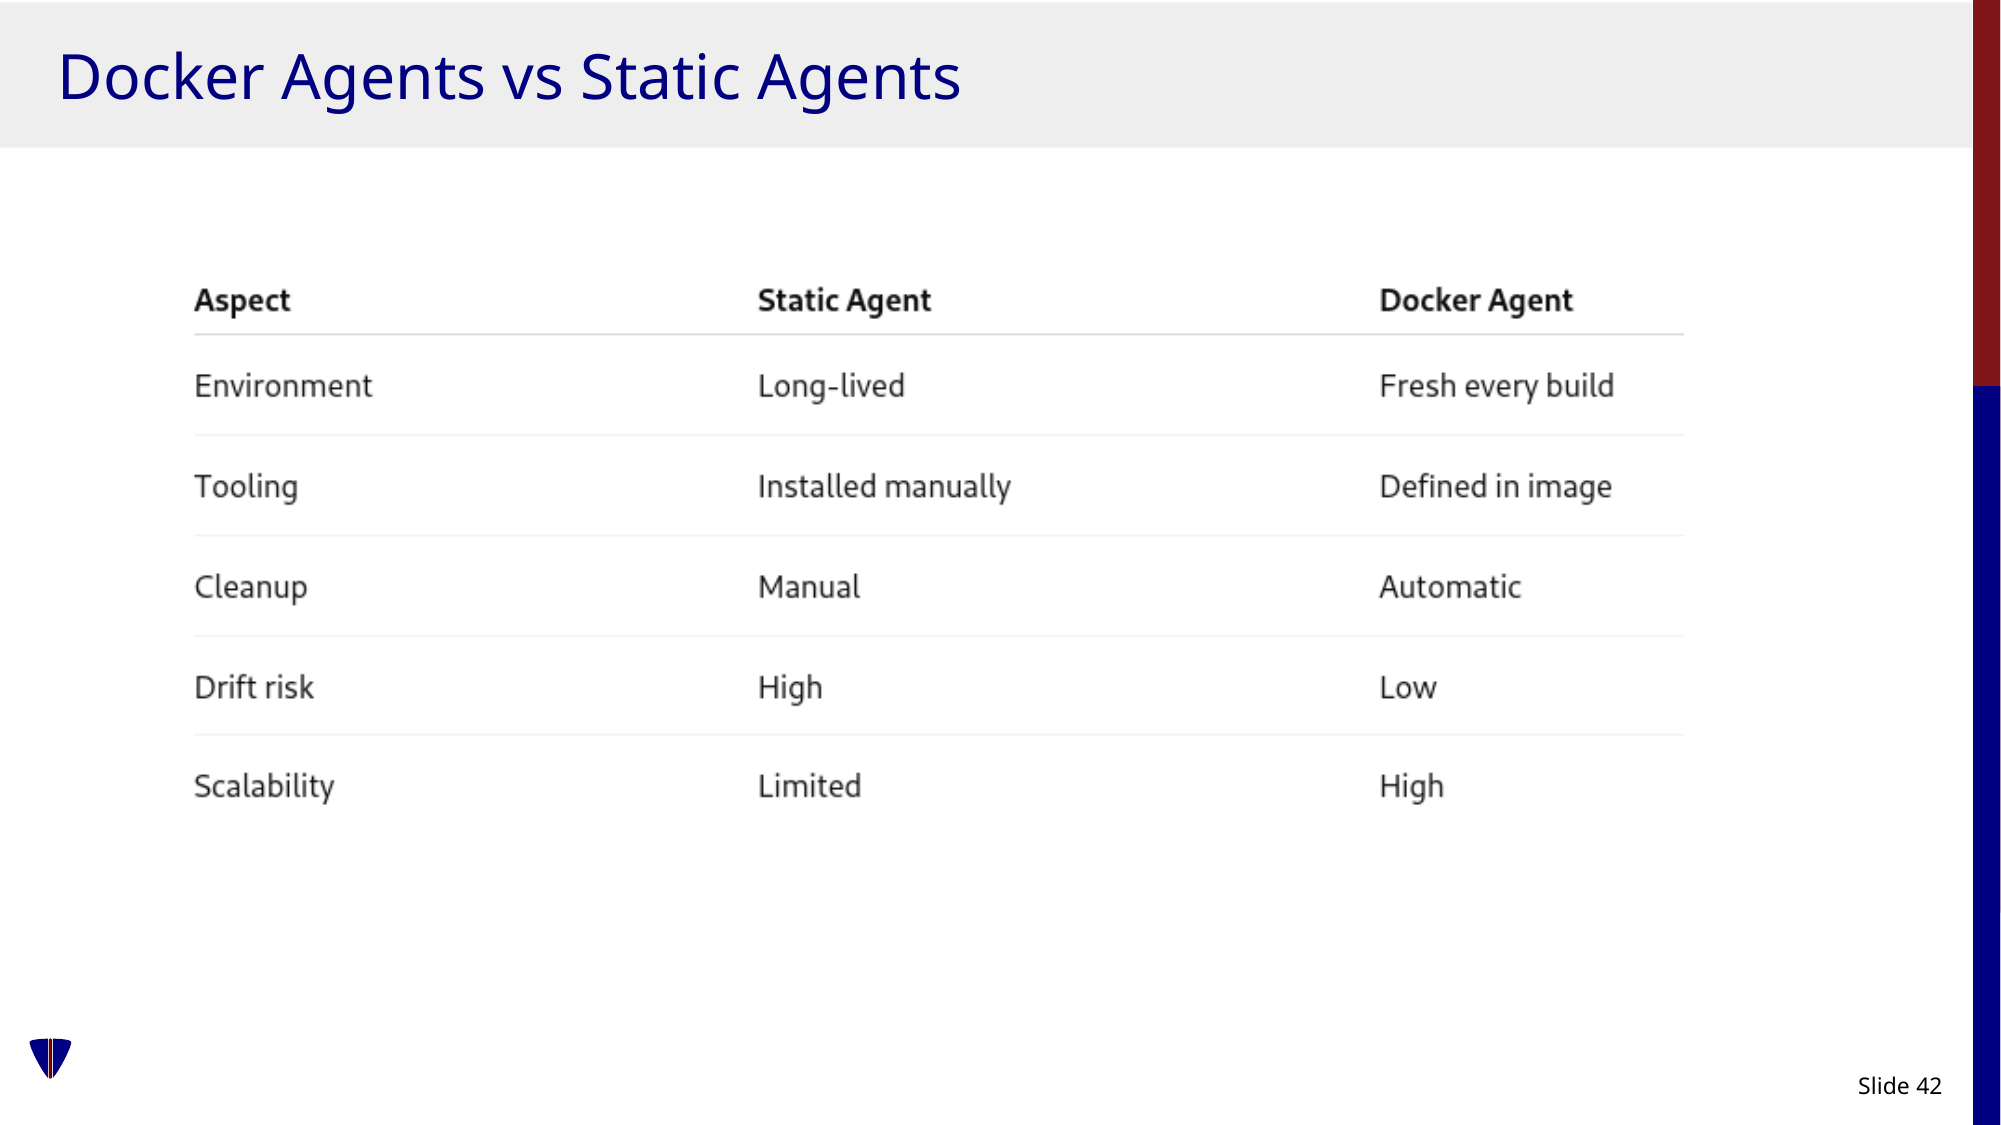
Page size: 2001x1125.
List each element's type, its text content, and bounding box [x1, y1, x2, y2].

picture [182, 265, 1684, 857]
title Docker Agents vs Static Agents [0, 2, 1973, 148]
